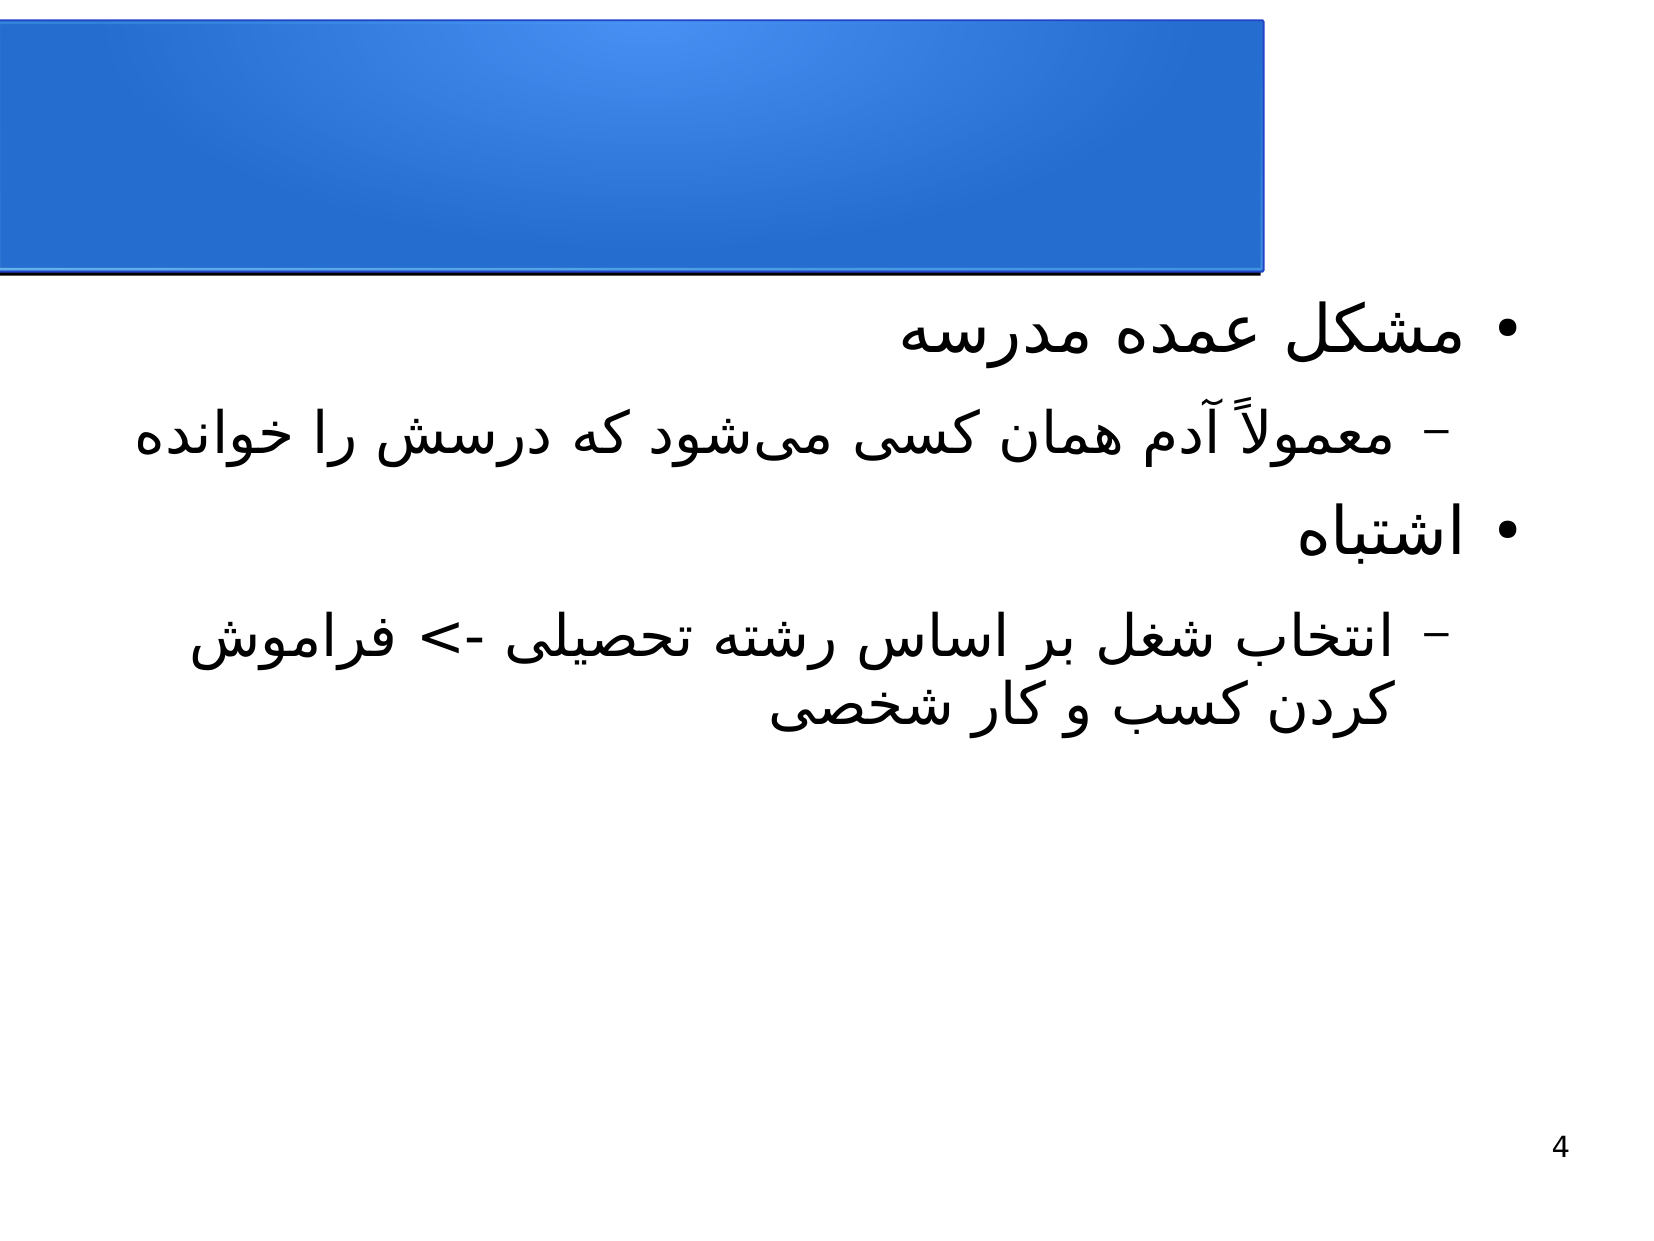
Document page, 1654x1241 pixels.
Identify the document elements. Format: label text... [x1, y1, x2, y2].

list مشکل عمده مدرسه معمولاً آدم همان کسی می‌شود که درسش را خوانده اشتباه انتخاب شغل بر اساس رشته تحصیلی -> فراموش کردن کسب و کار شخصی [82, 290, 1538, 1010]
